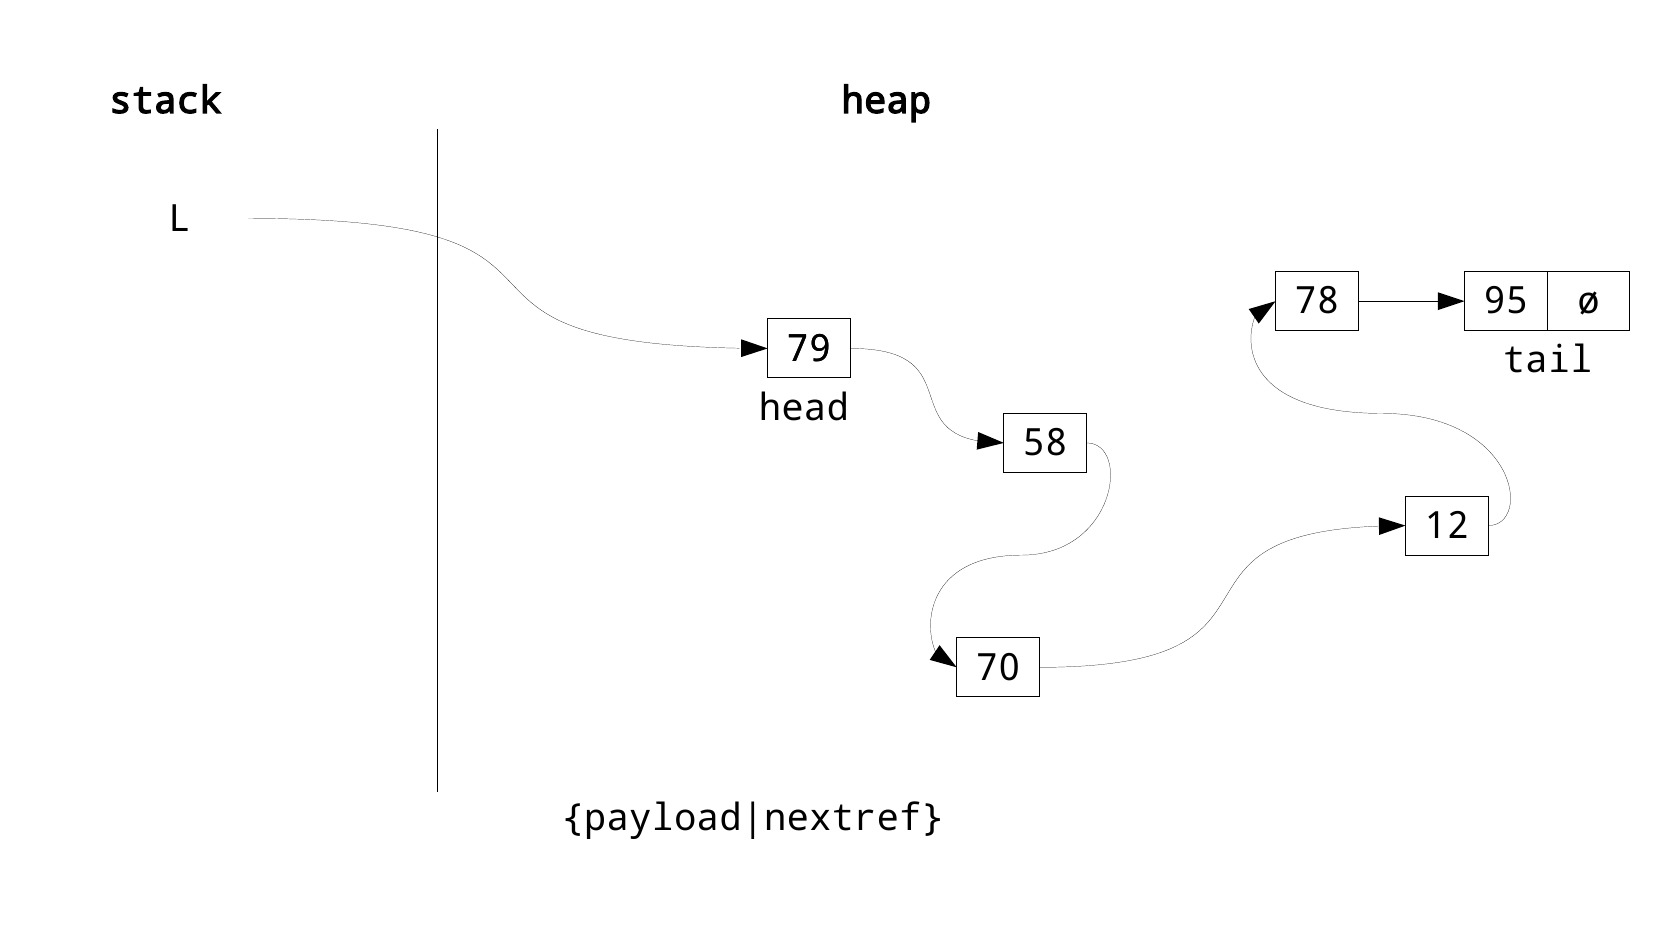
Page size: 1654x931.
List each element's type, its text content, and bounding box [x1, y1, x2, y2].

text_box head [744, 377, 875, 461]
text_box tail [1488, 330, 1619, 390]
text_box L [153, 188, 249, 248]
text_box heap [826, 70, 1040, 130]
text_box 70 [956, 637, 1040, 697]
text_box 12 [1405, 496, 1489, 556]
text_box stack [94, 70, 308, 130]
text_box 79 [767, 318, 851, 377]
text_box 78 [1275, 271, 1359, 331]
text_box ø [1547, 271, 1630, 331]
text_box {payload|nextref} [546, 788, 960, 847]
text_box 95 [1464, 271, 1547, 331]
text_box 58 [1003, 413, 1087, 473]
